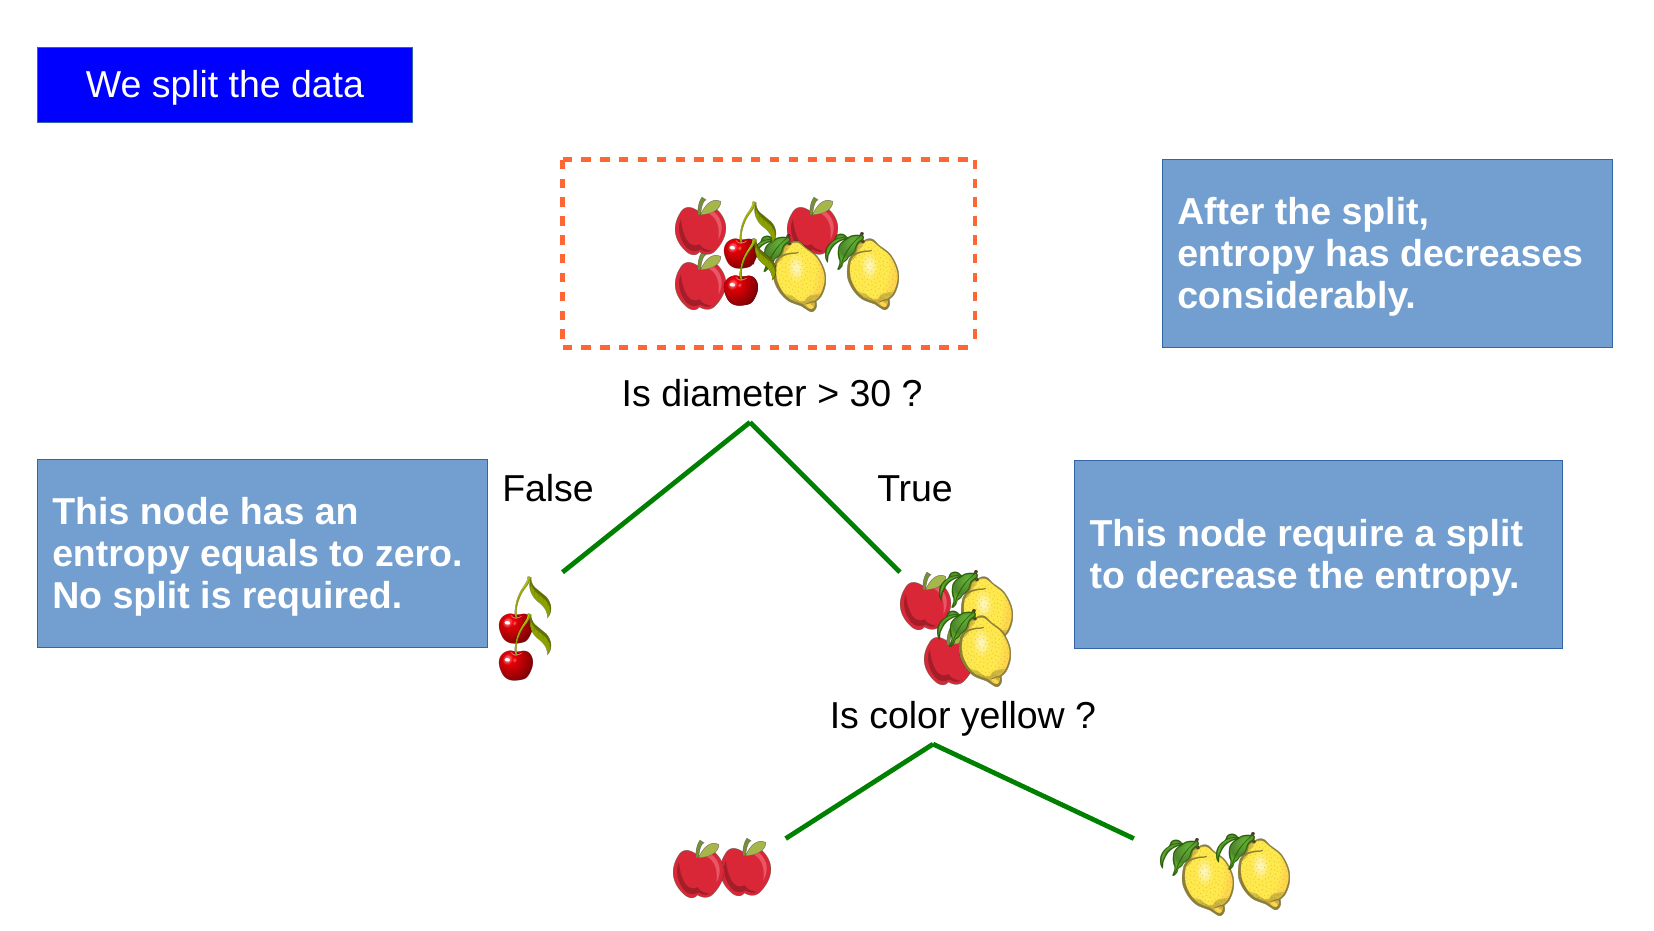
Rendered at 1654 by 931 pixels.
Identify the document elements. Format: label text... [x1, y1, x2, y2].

text_box Is diameter > 30 ? [606, 365, 938, 423]
picture [900, 570, 1013, 687]
text_box True [862, 459, 968, 517]
text_box False [488, 459, 609, 517]
text_box We split the data [37, 47, 413, 123]
picture [675, 197, 899, 312]
picture [1160, 832, 1290, 916]
text_box Is color yellow ? [814, 687, 1111, 745]
text_box After the split, entropy has decreases considerably. [1162, 159, 1613, 348]
text_box This node has an entropy equals to zero. No split is required. [37, 459, 488, 648]
text_box This node require a split to decrease the entropy. [1074, 460, 1563, 649]
picture [673, 838, 771, 898]
picture [487, 572, 563, 685]
